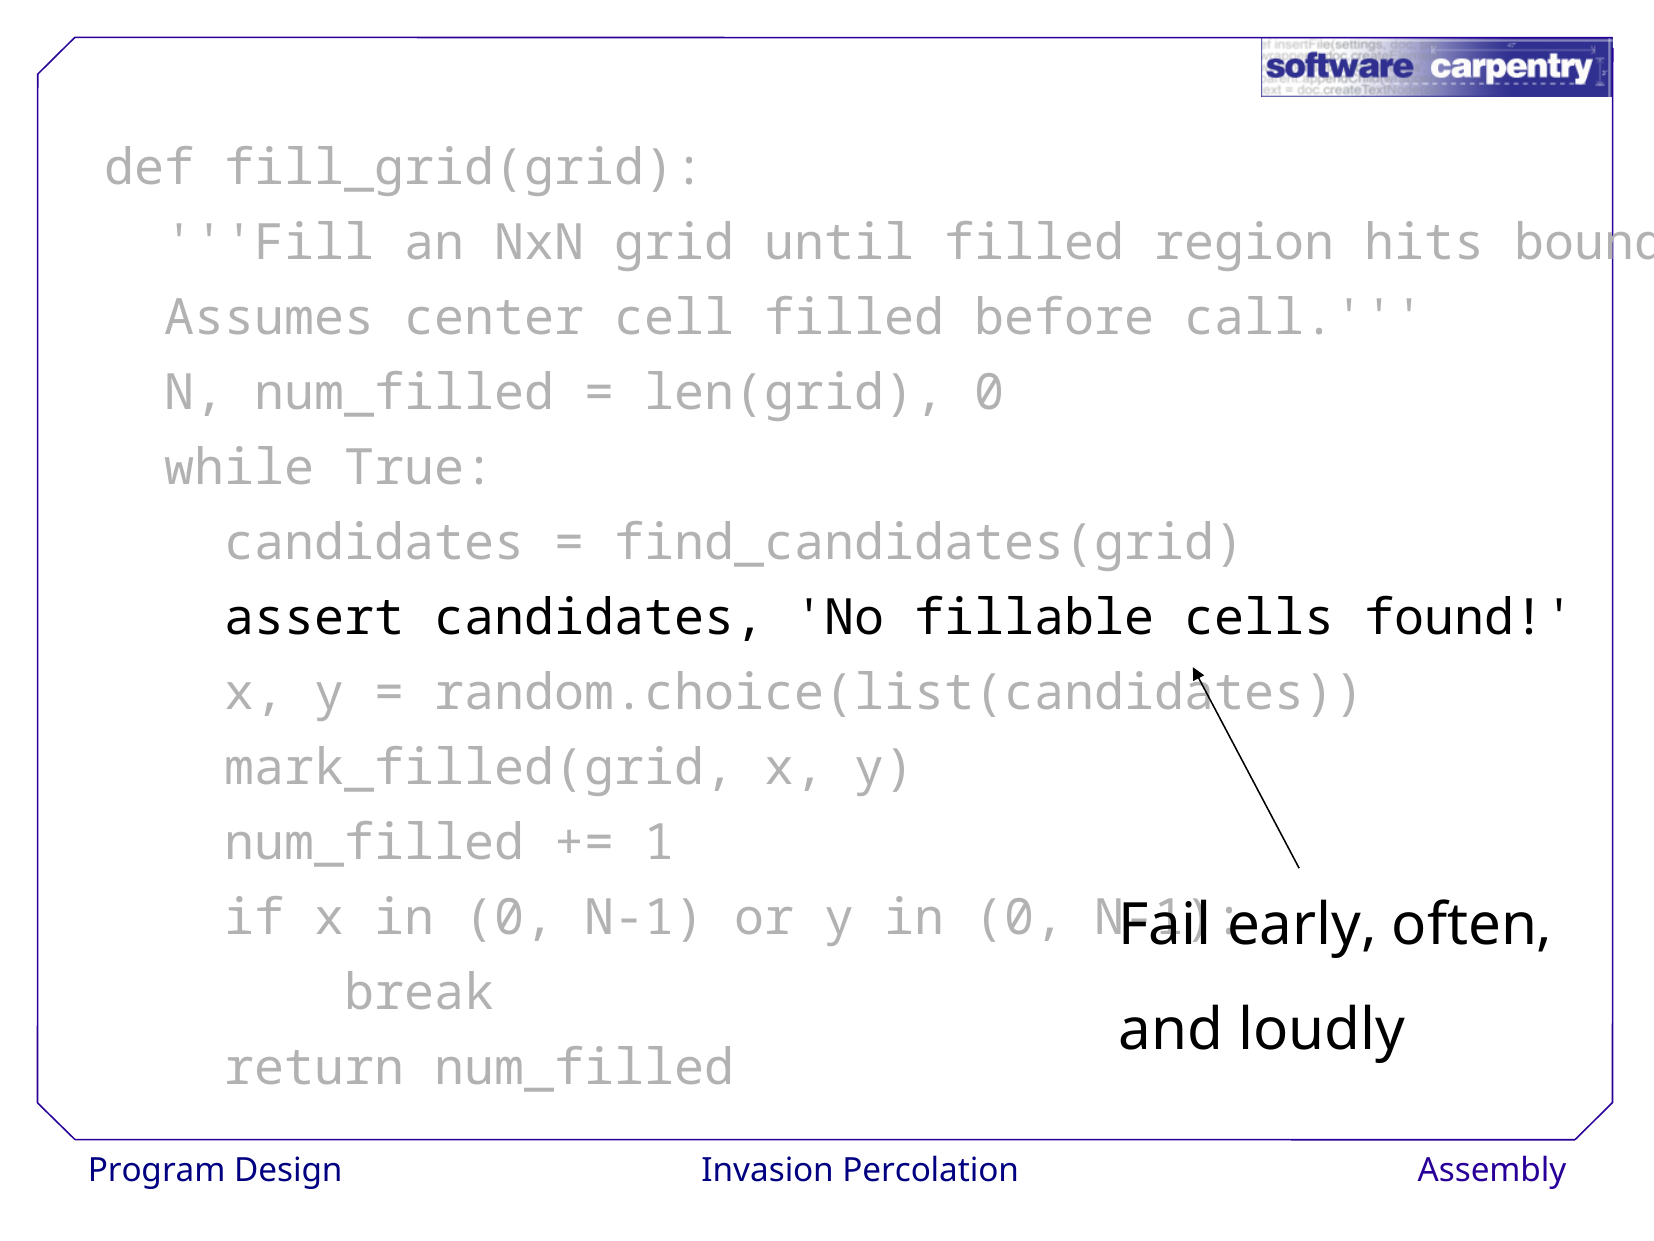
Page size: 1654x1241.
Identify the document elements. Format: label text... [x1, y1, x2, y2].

picture [1261, 39, 1613, 97]
text_box Fail early, often, and loudly [1104, 843, 1568, 1069]
text_box def fill_grid(grid): '''Fill an NxN grid until filled region hits boundary. Assumes center cell filled before call.''' N, num_filled = len(grid), 0 while True: candidates = find_candidates(grid) assert candidates, 'No fillable cells found!' x, y = random.choice(list(candidates)) mark_filled(grid, x, y) num_filled += 1 if x in (0, N-1) or y in (0, N-1): break return num_filled [89, 112, 1508, 1055]
